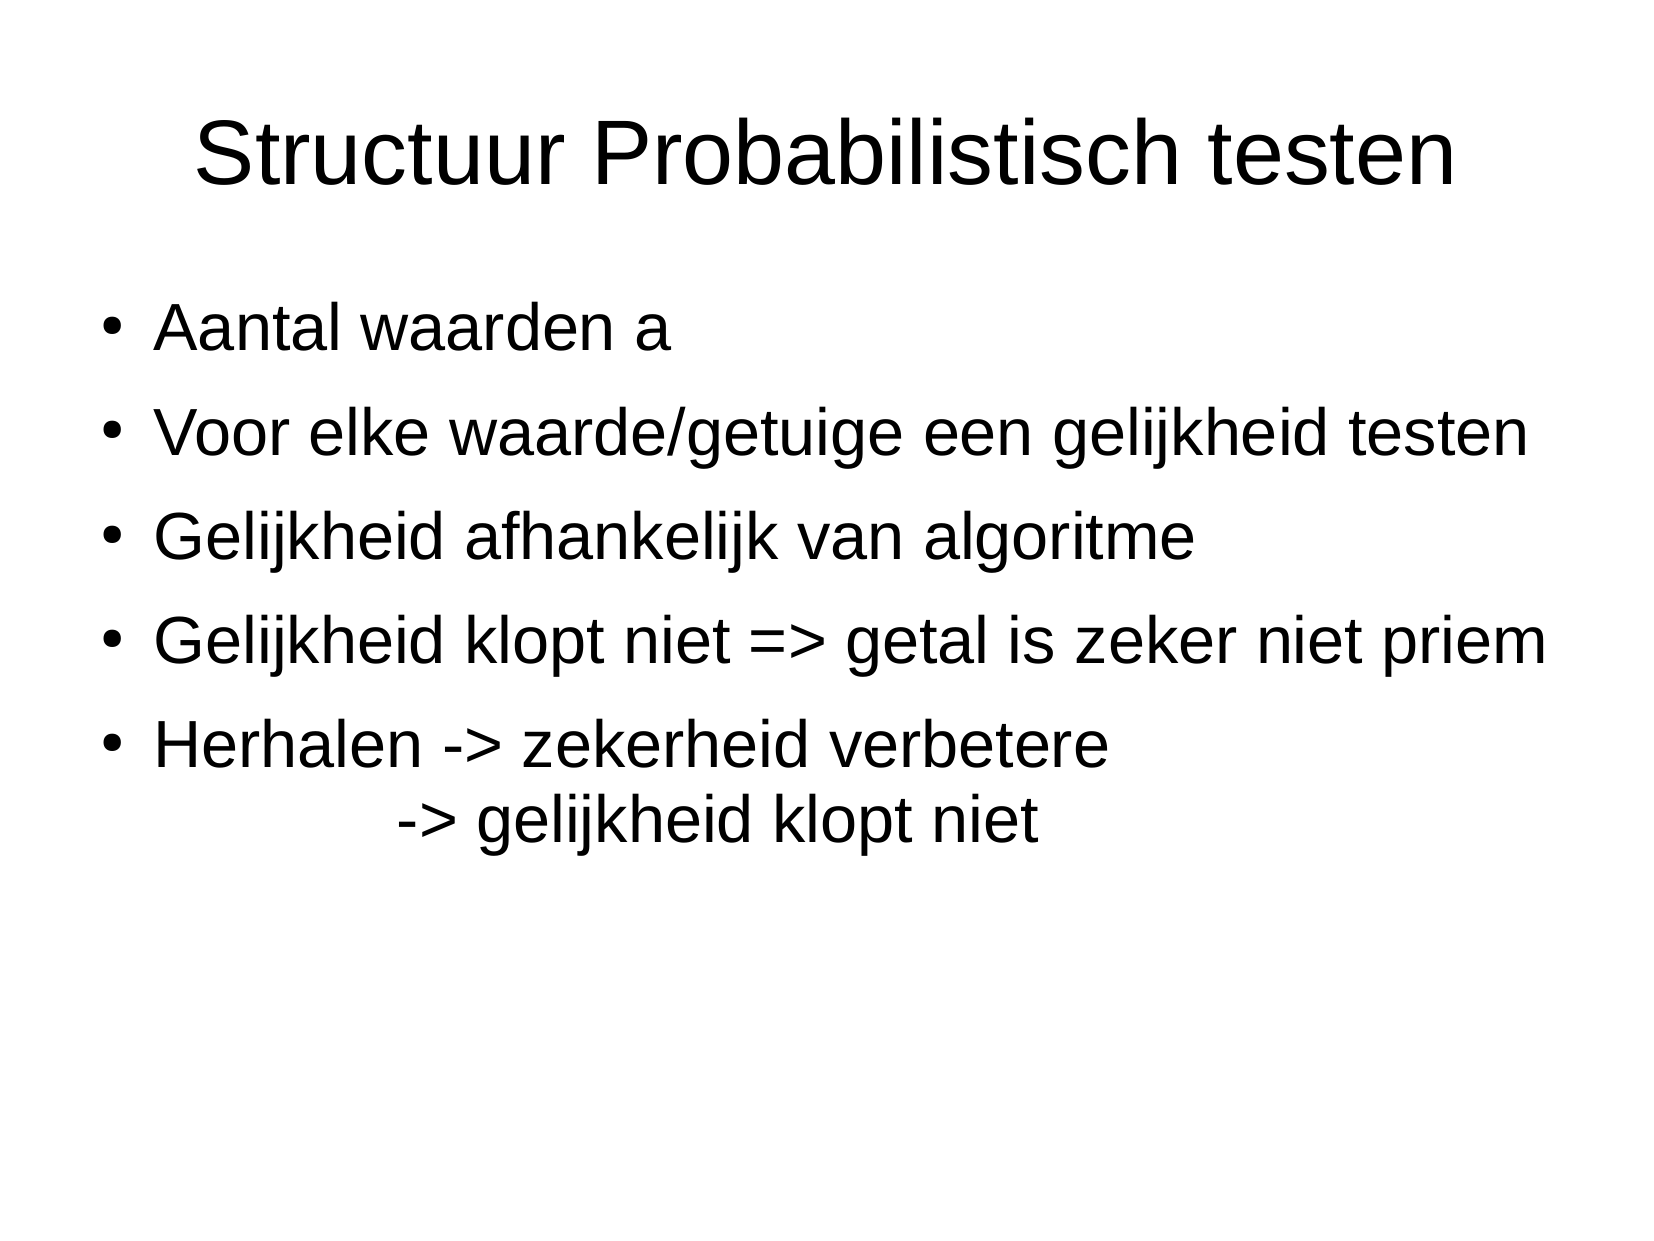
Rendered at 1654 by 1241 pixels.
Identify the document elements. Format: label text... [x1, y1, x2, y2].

title Structuur Probabilistisch testen [82, 49, 1571, 257]
list Aantal waarden a Voor elke waarde/getuige een gelijkheid testen Gelijkheid afhankelijk van algoritme Gelijkheid klopt niet => getal is zeker niet priem Herhalen -> zekerheid verbetere -> gelijkheid klopt niet [82, 290, 1571, 1010]
